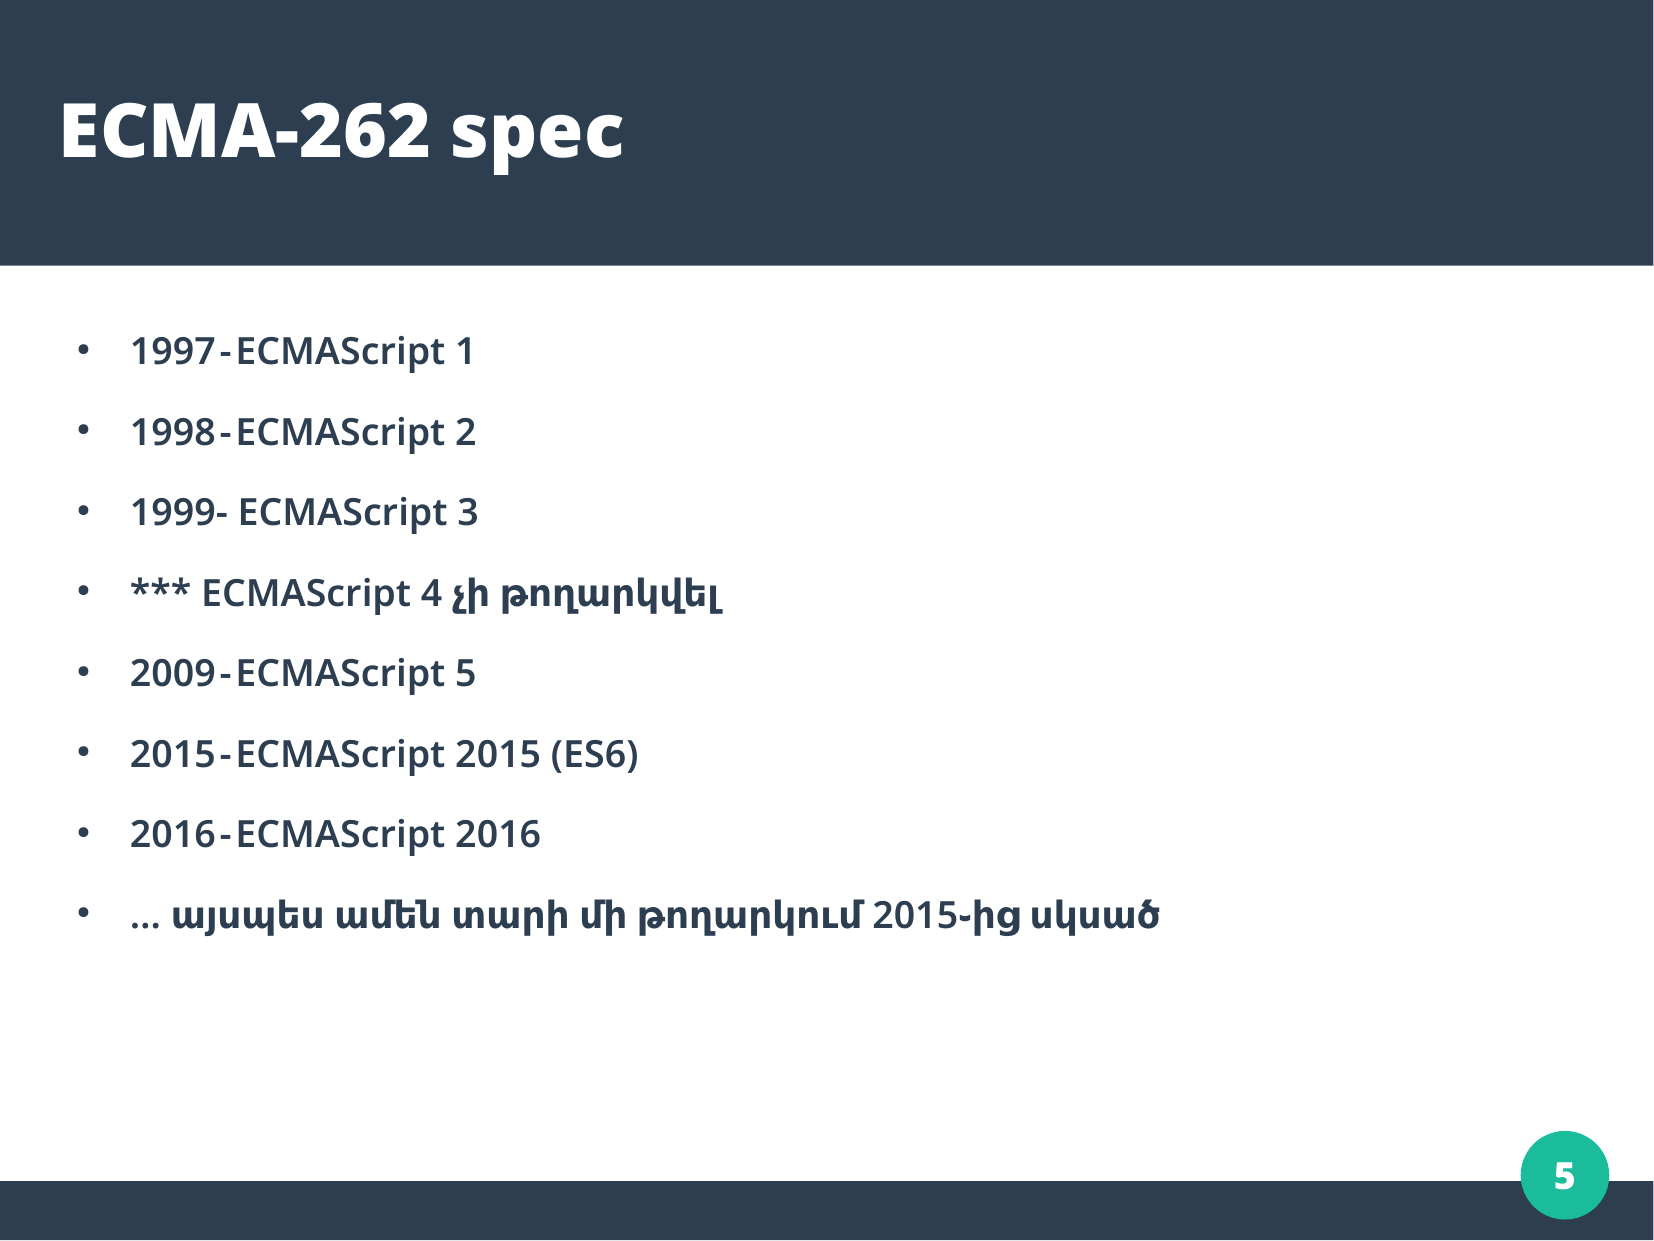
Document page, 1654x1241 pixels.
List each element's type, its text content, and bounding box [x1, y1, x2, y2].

list 1997 - ECMAScript 1 1998 - ECMAScript 2 1999- ECMAScript 3 *** ECMAScript 4 չի թողարկվել 2009 - ECMAScript 5 2015 - ECMAScript 2015 (ES6) 2016 - ECMAScript 2016 … այսպես ամեն տարի մի թողարկում 2015֊ից սկսած [59, 324, 1595, 1152]
title ECMA-262 spec [59, 49, 1595, 207]
